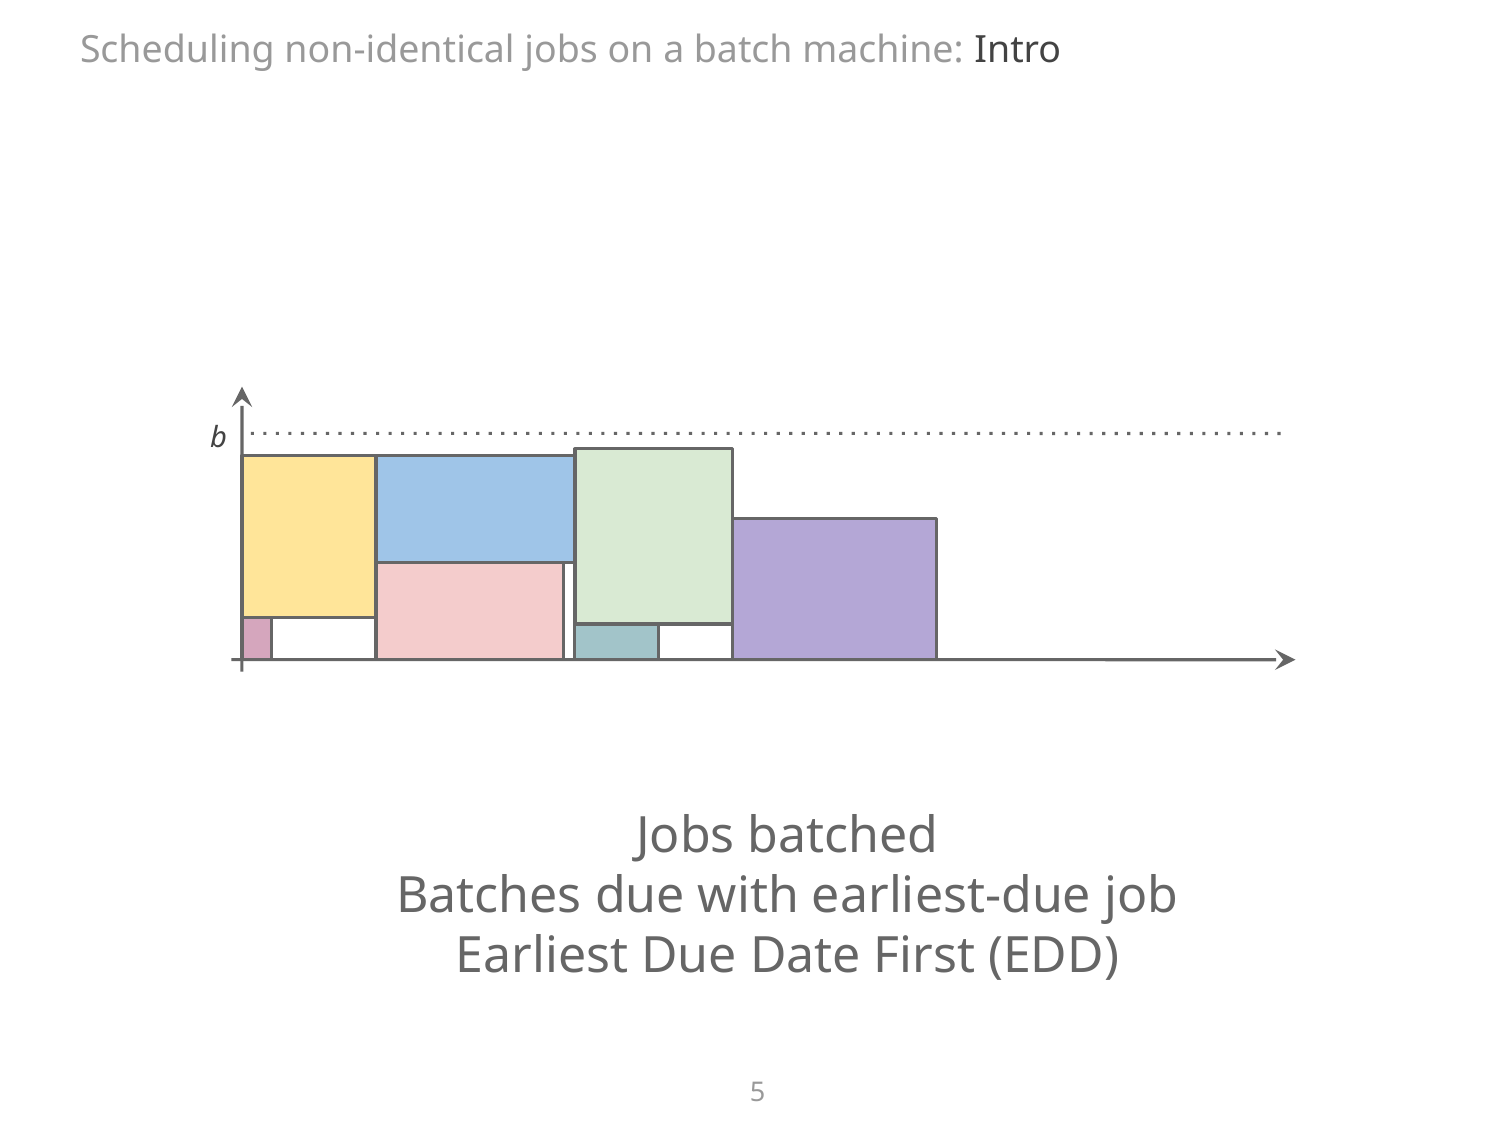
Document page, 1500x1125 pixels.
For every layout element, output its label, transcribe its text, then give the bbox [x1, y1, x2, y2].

title Scheduling non-identical jobs on a batch machine: Intro [27, 13, 1399, 85]
text_box [244, 448, 937, 660]
text_box b [137, 386, 242, 481]
text_box Jobs batched Batches due with earliest-due job Earliest Due Date First (EDD) [375, 786, 1201, 1096]
